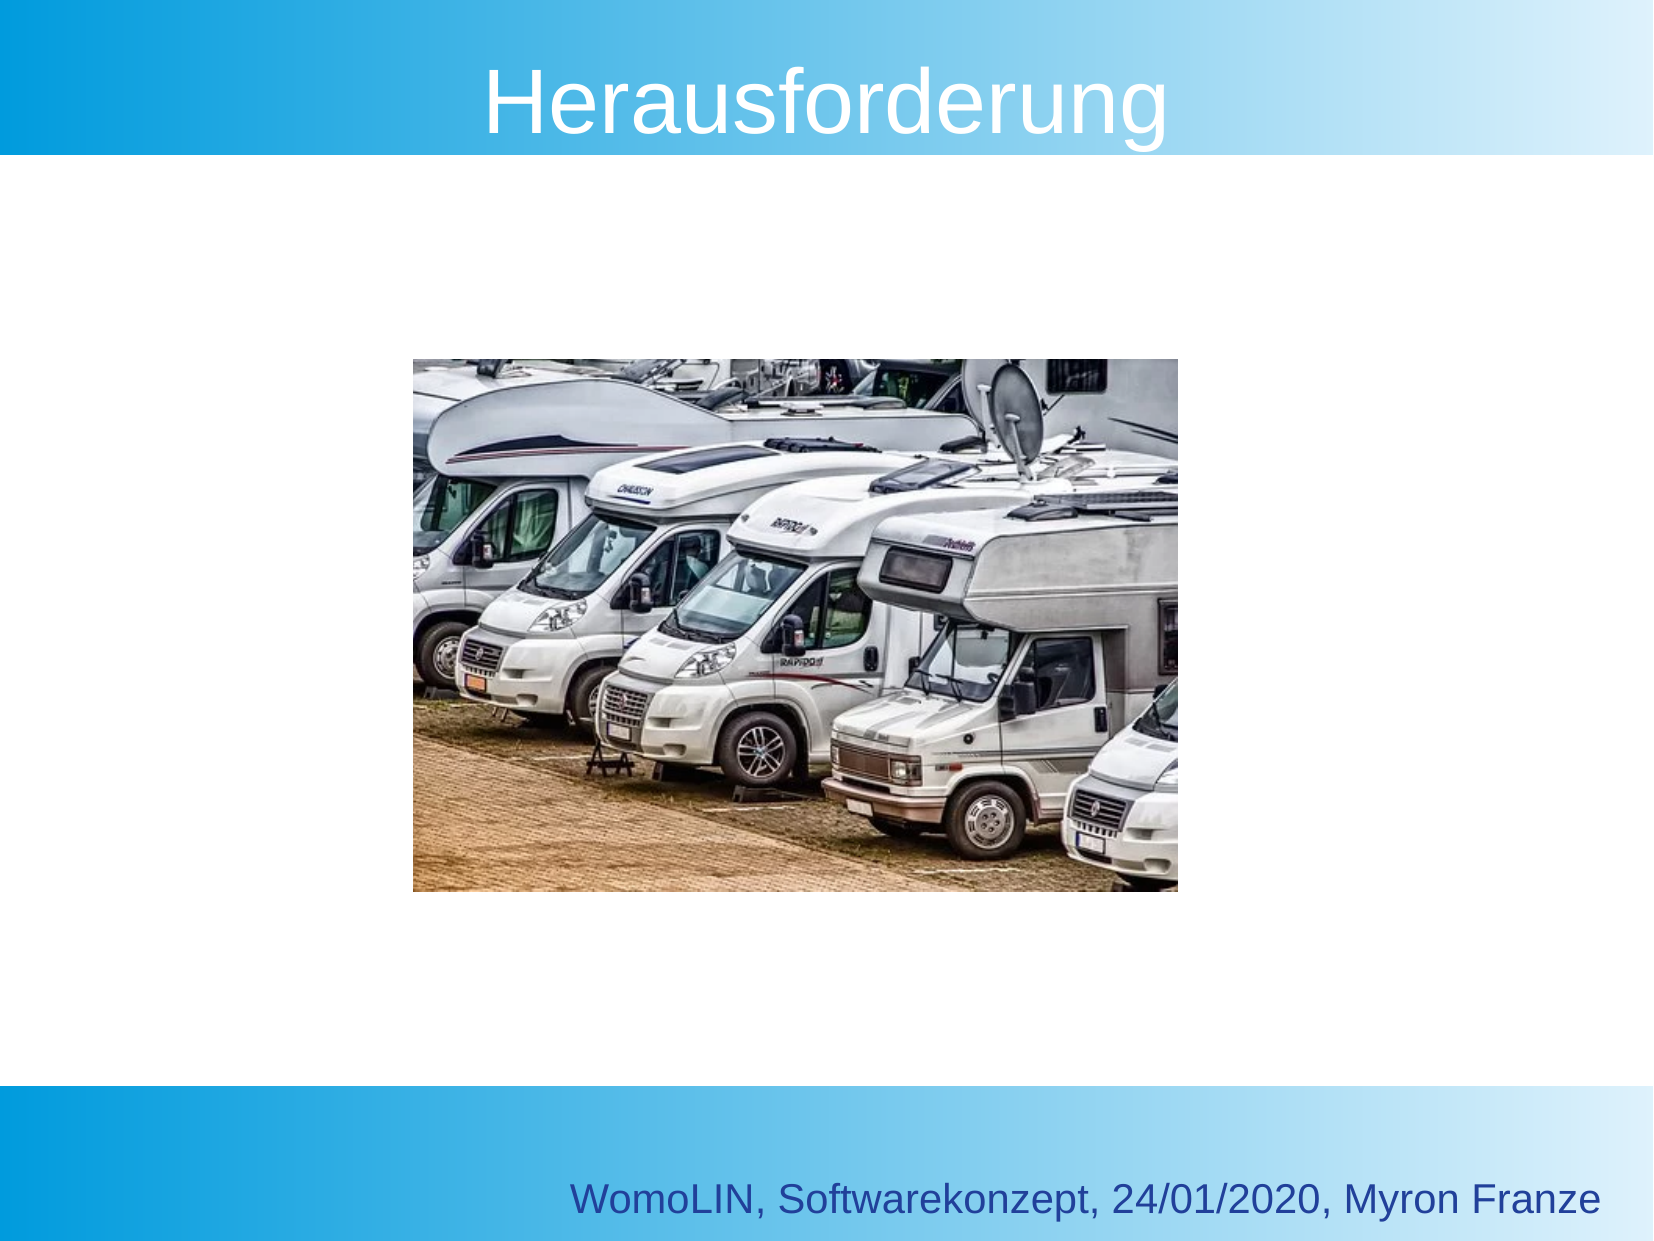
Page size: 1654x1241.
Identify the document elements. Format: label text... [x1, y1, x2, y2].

text_box WomoLIN, Softwarekonzept, 24/01/2020, Myron Franze [555, 1168, 1645, 1241]
picture [413, 359, 1178, 892]
title Herausforderung [82, 49, 1571, 155]
